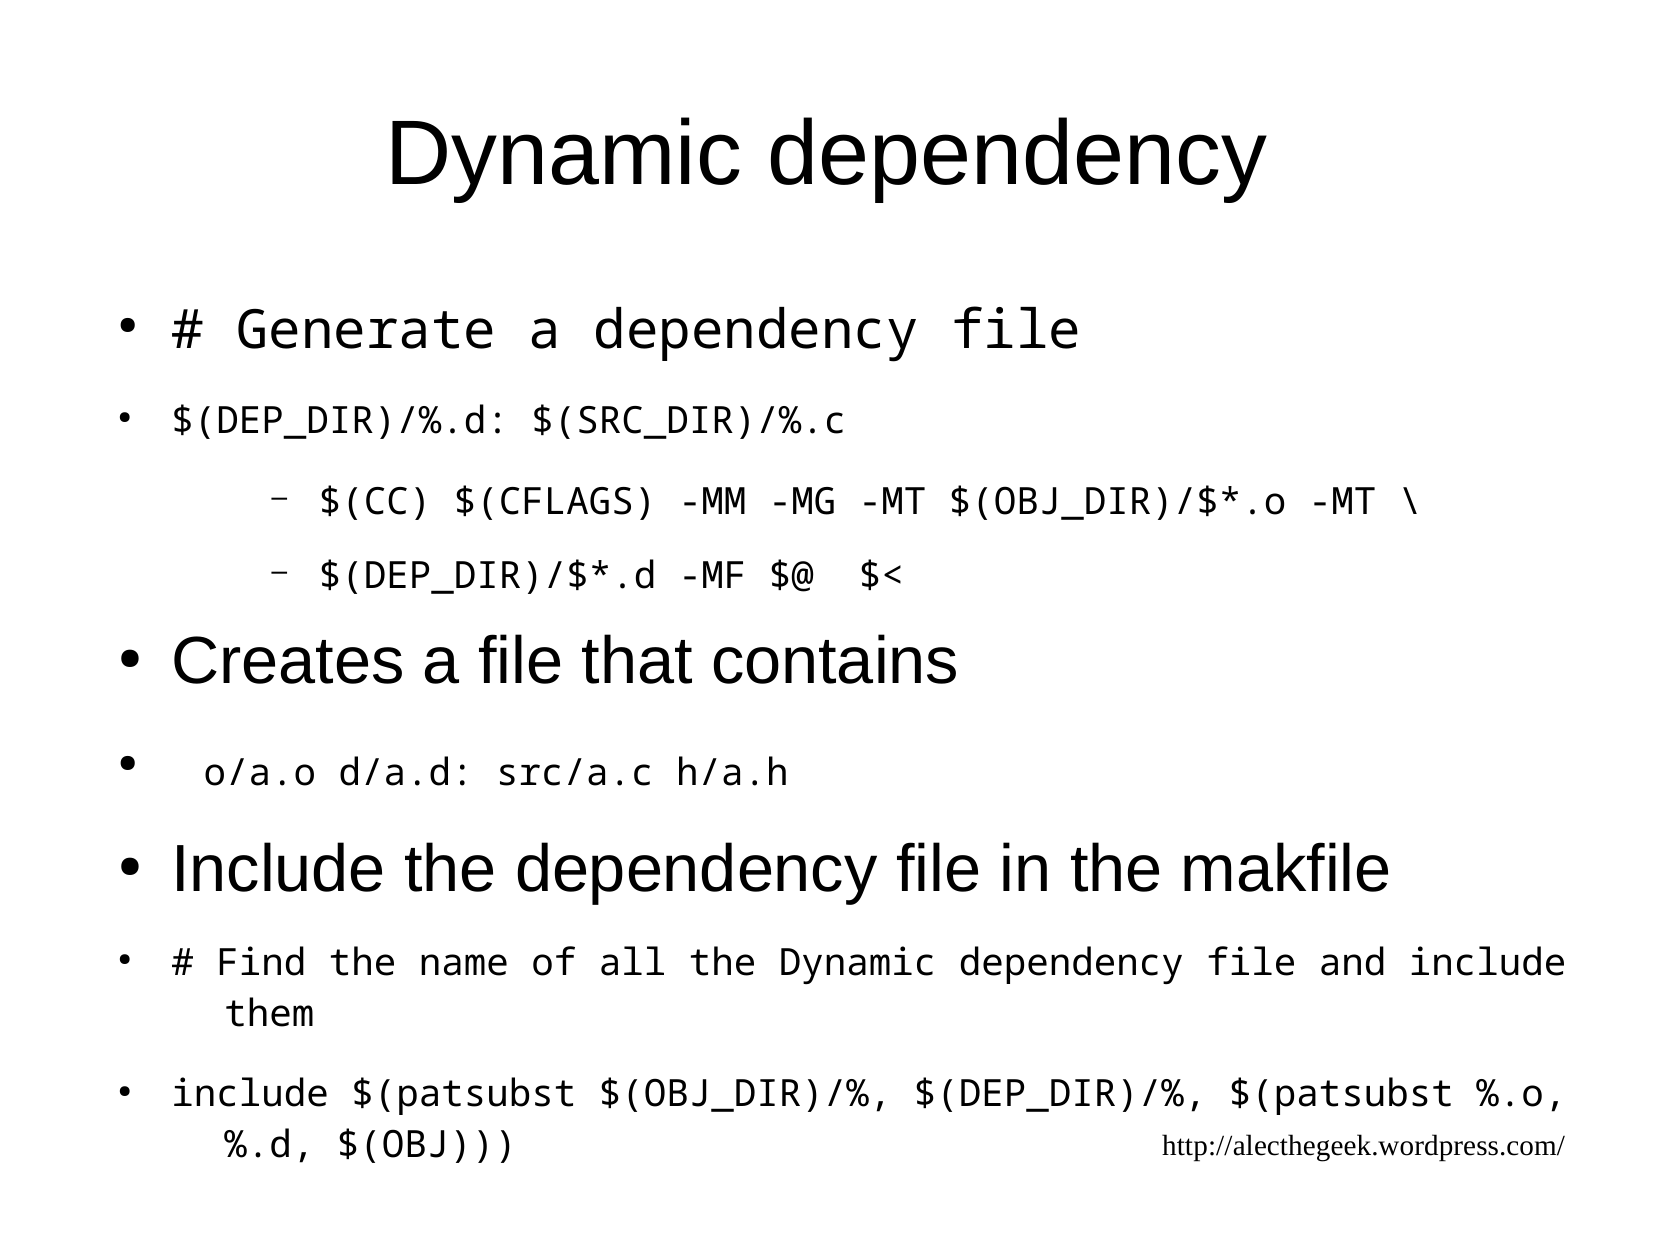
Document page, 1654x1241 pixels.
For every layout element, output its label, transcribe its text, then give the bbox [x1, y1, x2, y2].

list # Generate a dependency file $(DEP_DIR)/%.d: $(SRC_DIR)/%.c $(CC) $(CFLAGS) -MM -MG -MT $(OBJ_DIR)/$*.o -MT \ $(DEP_DIR)/$*.d -MF $@ $< Creates a file that contains o/a.o d/a.d: src/a.c h/a.h Include the dependency file in the makfile # Find the name of all the Dynamic dependency file and include them include $(patsubst $(OBJ_DIR)/%, $(DEP_DIR)/%, $(patsubst %.o,%.d, $(OBJ))) [82, 290, 1571, 1214]
title Dynamic dependency [82, 49, 1571, 257]
